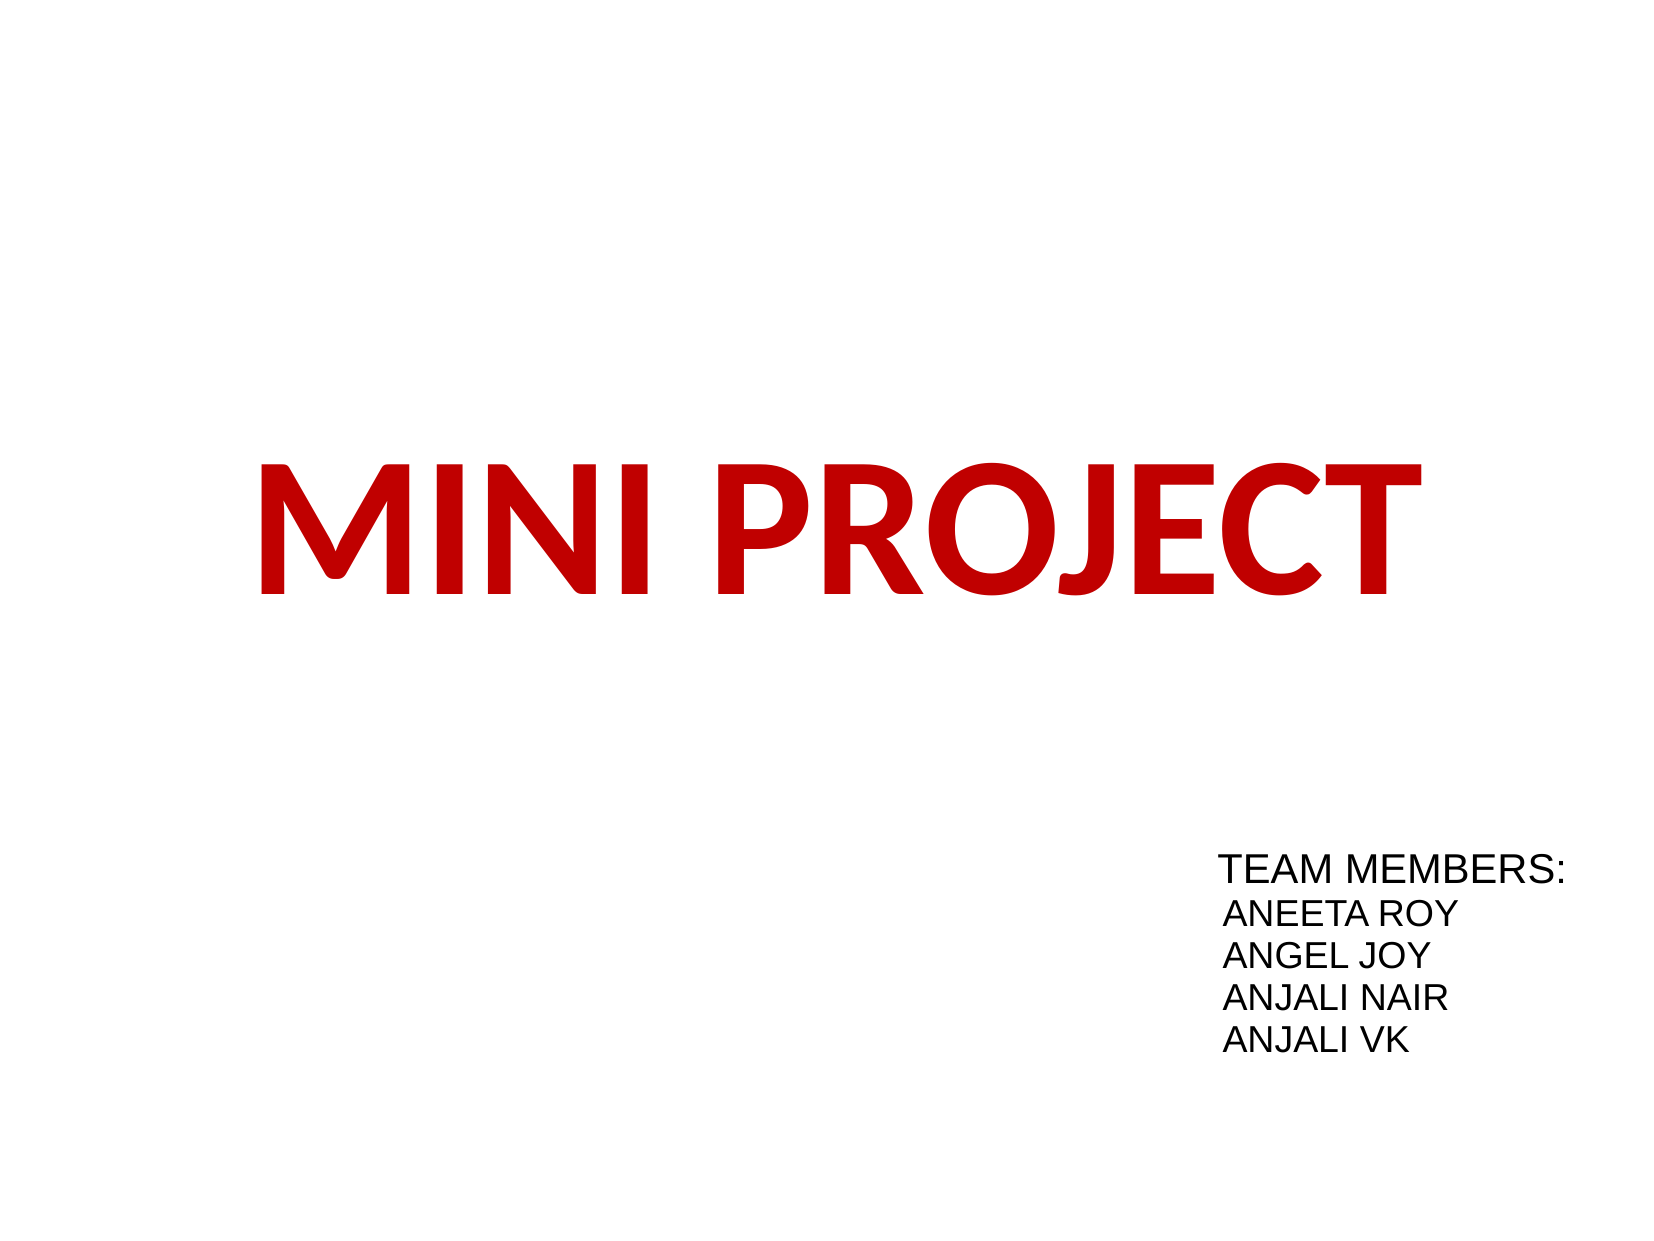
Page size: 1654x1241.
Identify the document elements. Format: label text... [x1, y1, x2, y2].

text_box MINI PROJECT [46, 437, 1627, 875]
text_box TEAM MEMBERS: ANEETA ROY ANGEL JOY ANJALI NAIR ANJALI VK [1133, 838, 1582, 1111]
